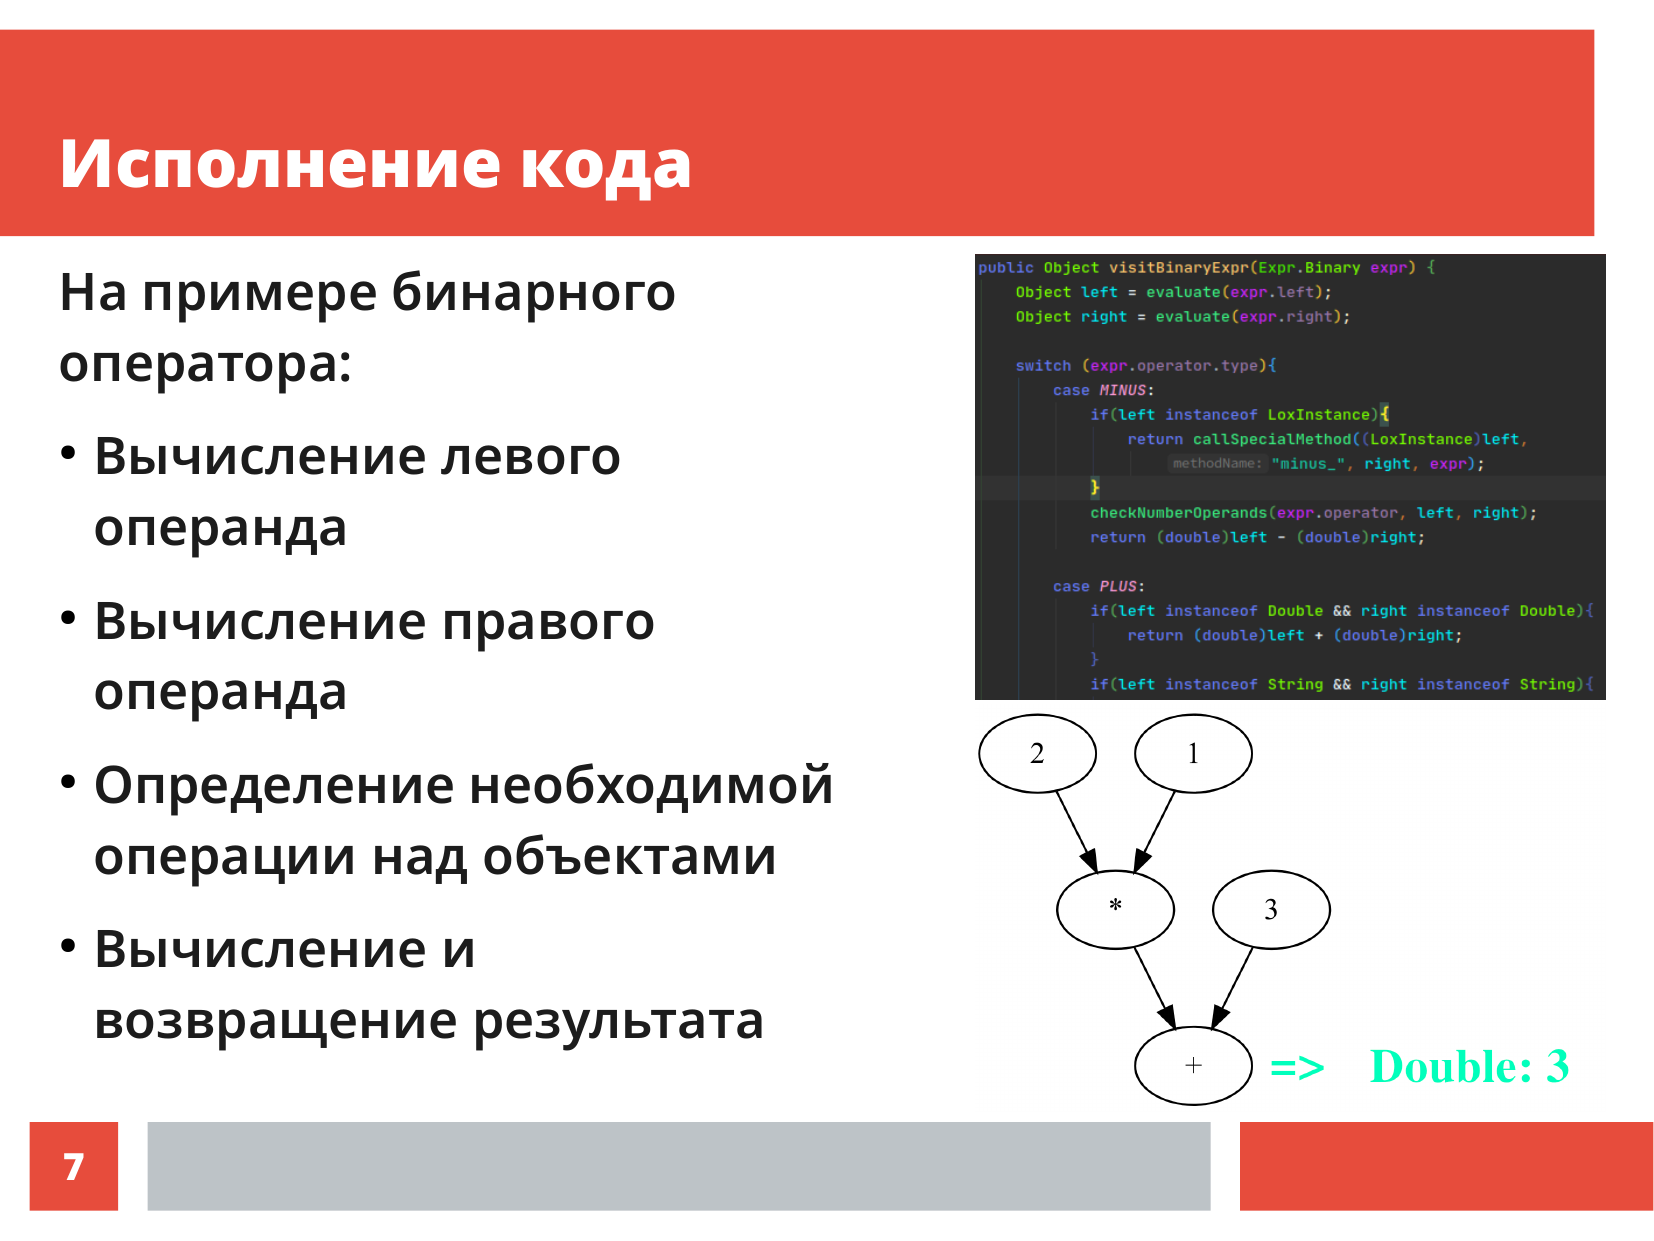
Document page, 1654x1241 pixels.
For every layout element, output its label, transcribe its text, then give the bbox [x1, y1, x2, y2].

list На примере бинарного оператора: Вычисление левого операнда Вычисление правого операнда Определение необходимой операции над объектами Вычисление и возвращение результата [59, 255, 856, 1111]
title Исполнение кода [59, 59, 1595, 207]
picture [975, 254, 1606, 700]
picture [975, 704, 1606, 1112]
